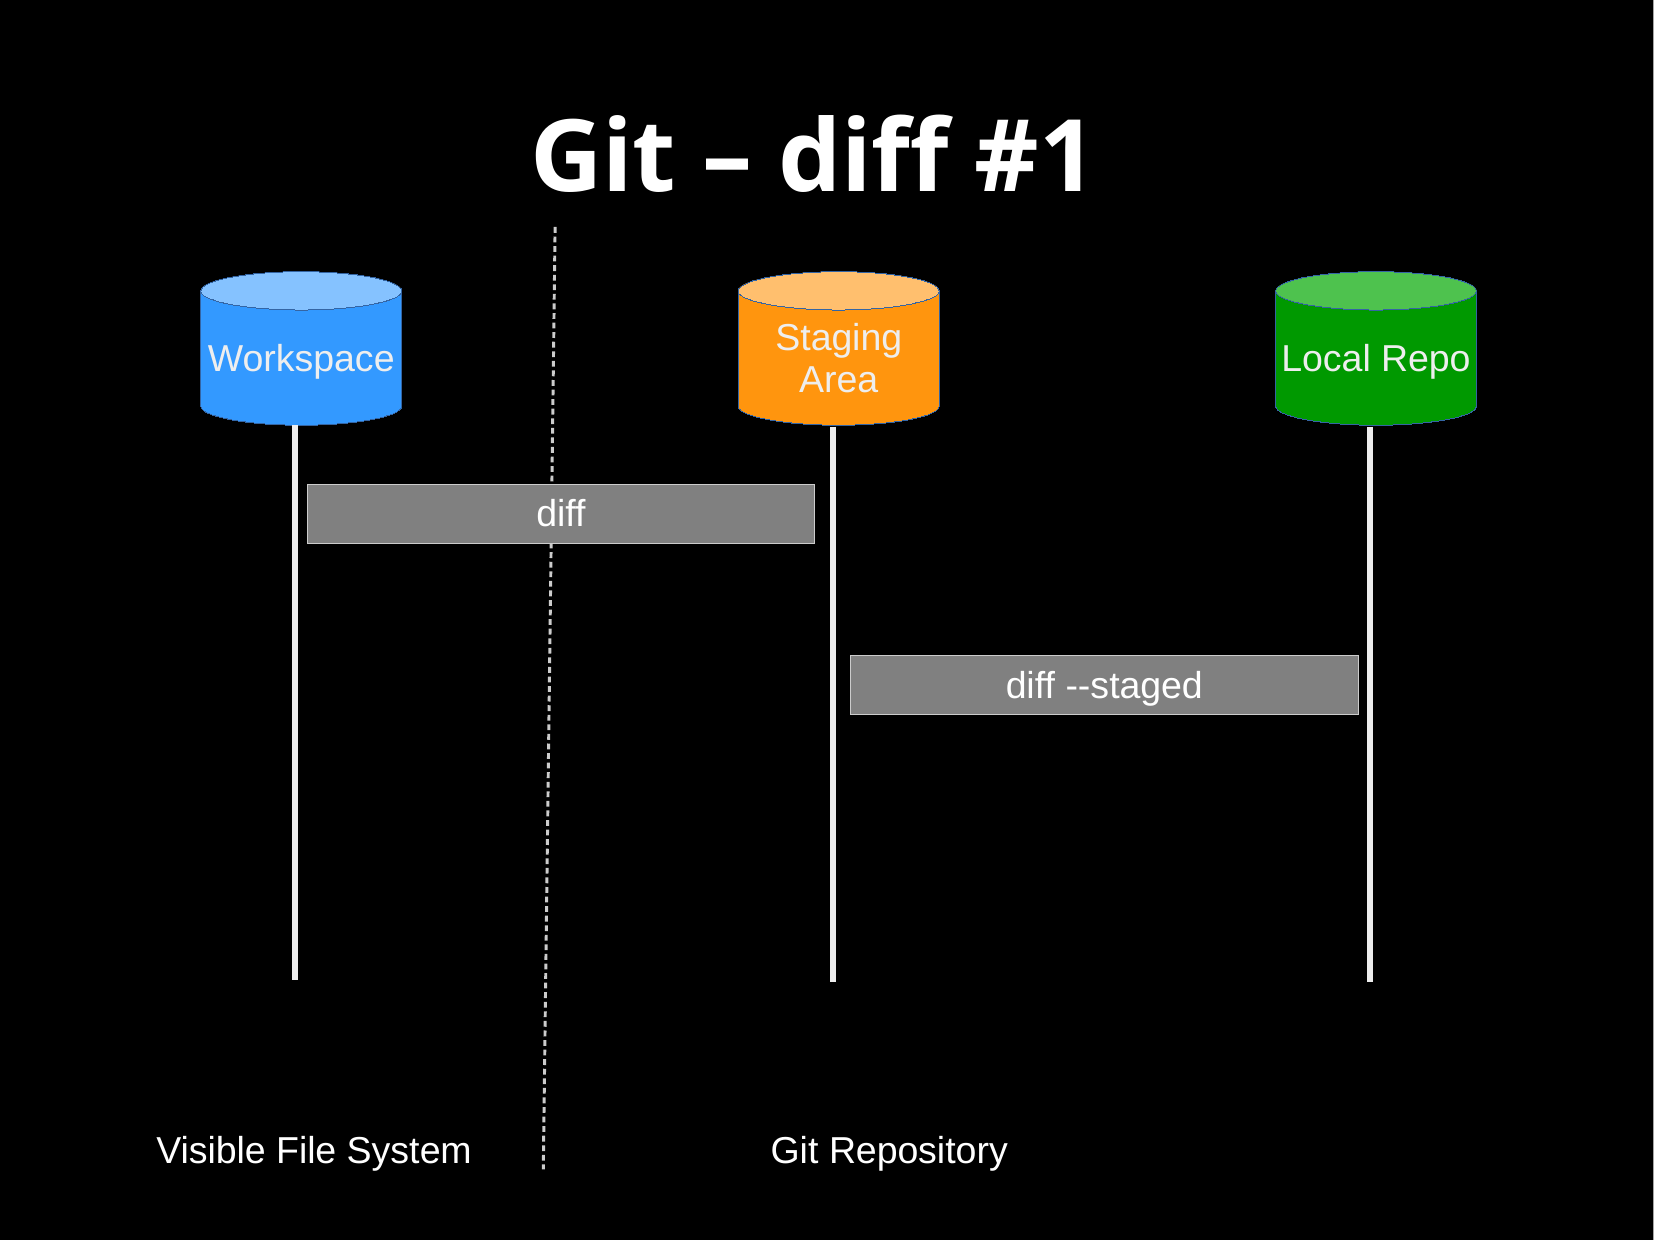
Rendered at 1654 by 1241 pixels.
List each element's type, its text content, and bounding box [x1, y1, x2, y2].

text_box Staging Area [738, 292, 940, 426]
text_box Local Repo [1275, 293, 1477, 426]
text_box diff [307, 484, 815, 544]
text_box diff --staged [850, 655, 1359, 715]
text_box Workspace [200, 292, 402, 426]
text_box Git Repository [755, 1122, 1023, 1179]
title Git – diff #1 [82, 49, 1571, 257]
text_box Visible File System [141, 1122, 487, 1179]
